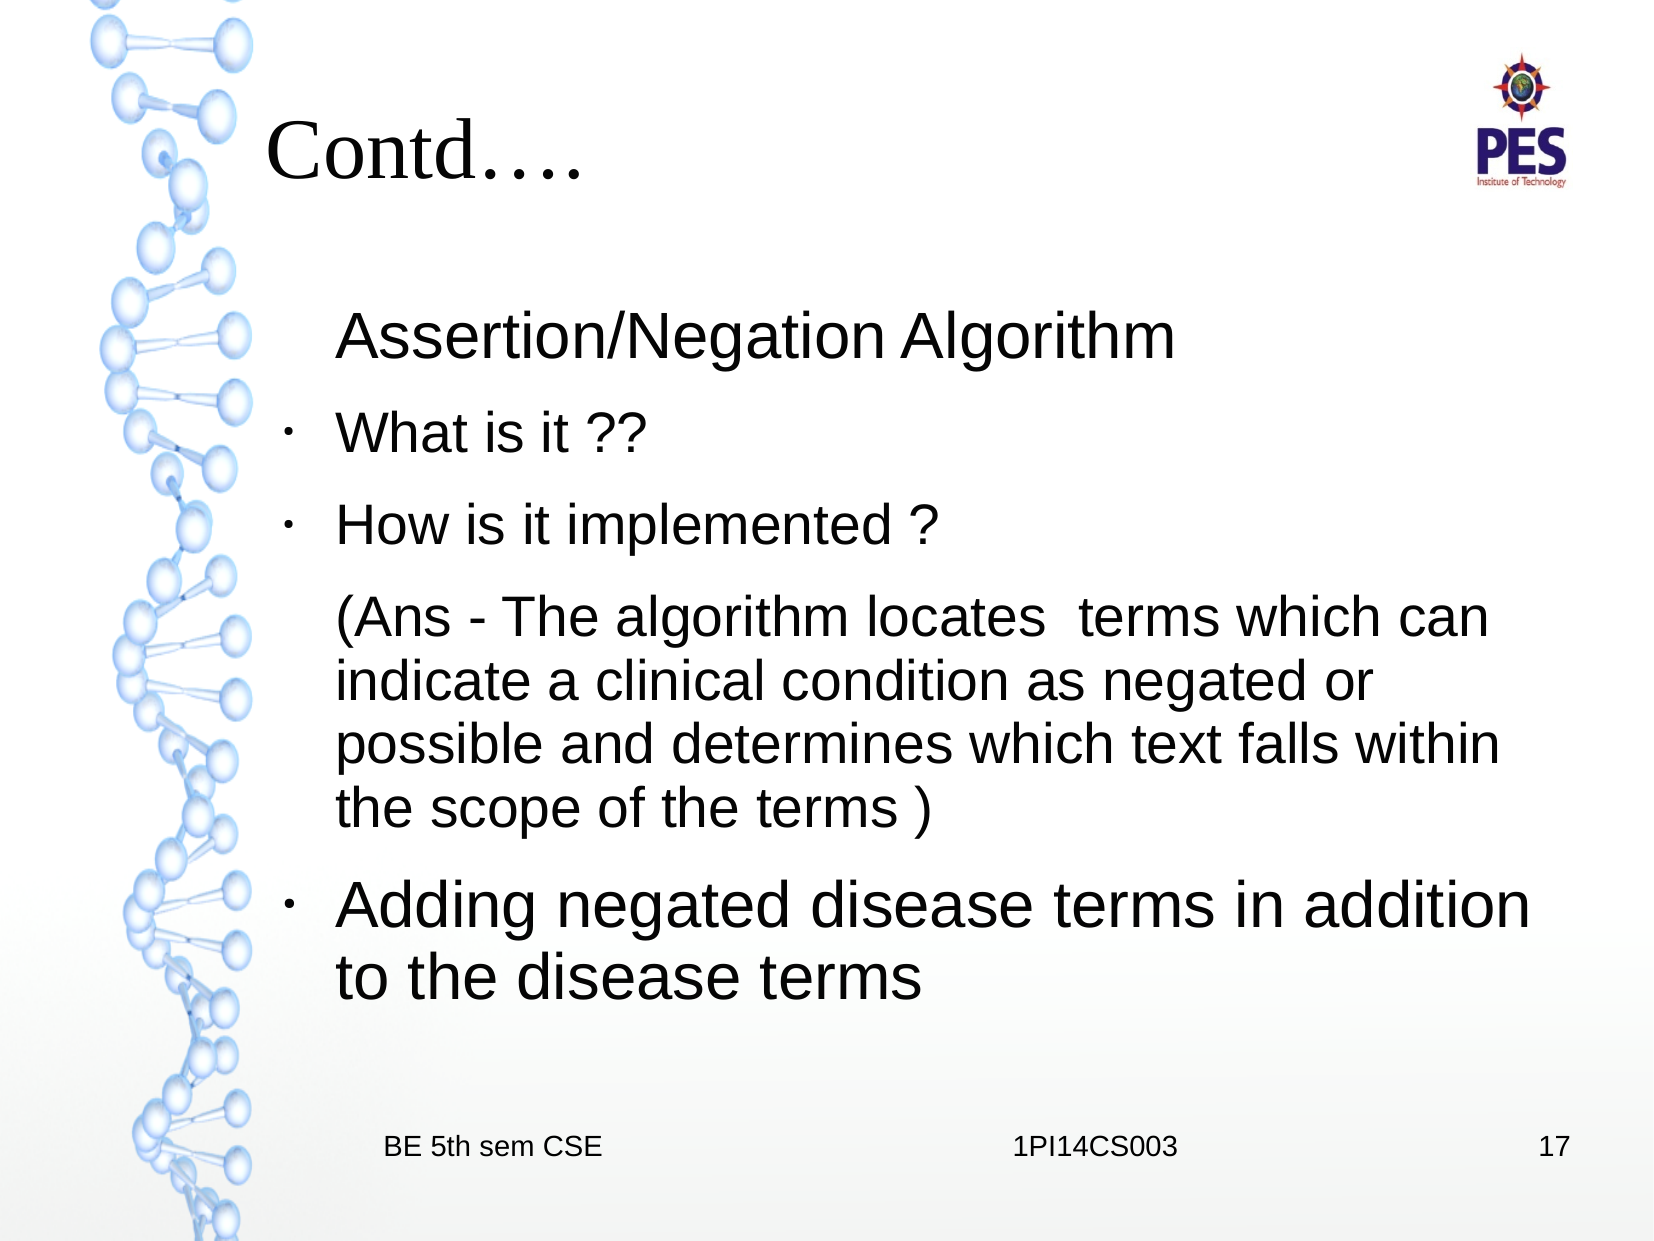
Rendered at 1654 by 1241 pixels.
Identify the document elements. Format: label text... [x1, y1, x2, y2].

list Assertion/Negation Algorithm What is it ?? How is it implemented ? (Ans - The algorithm locates terms which can indicate a clinical condition as negated or possible and determines which text falls within the scope of the terms ) Adding negated disease terms in addition to the disease terms [265, 299, 1595, 1019]
title Contd…. [265, 47, 1595, 252]
picture [0, 0, 1654, 1241]
